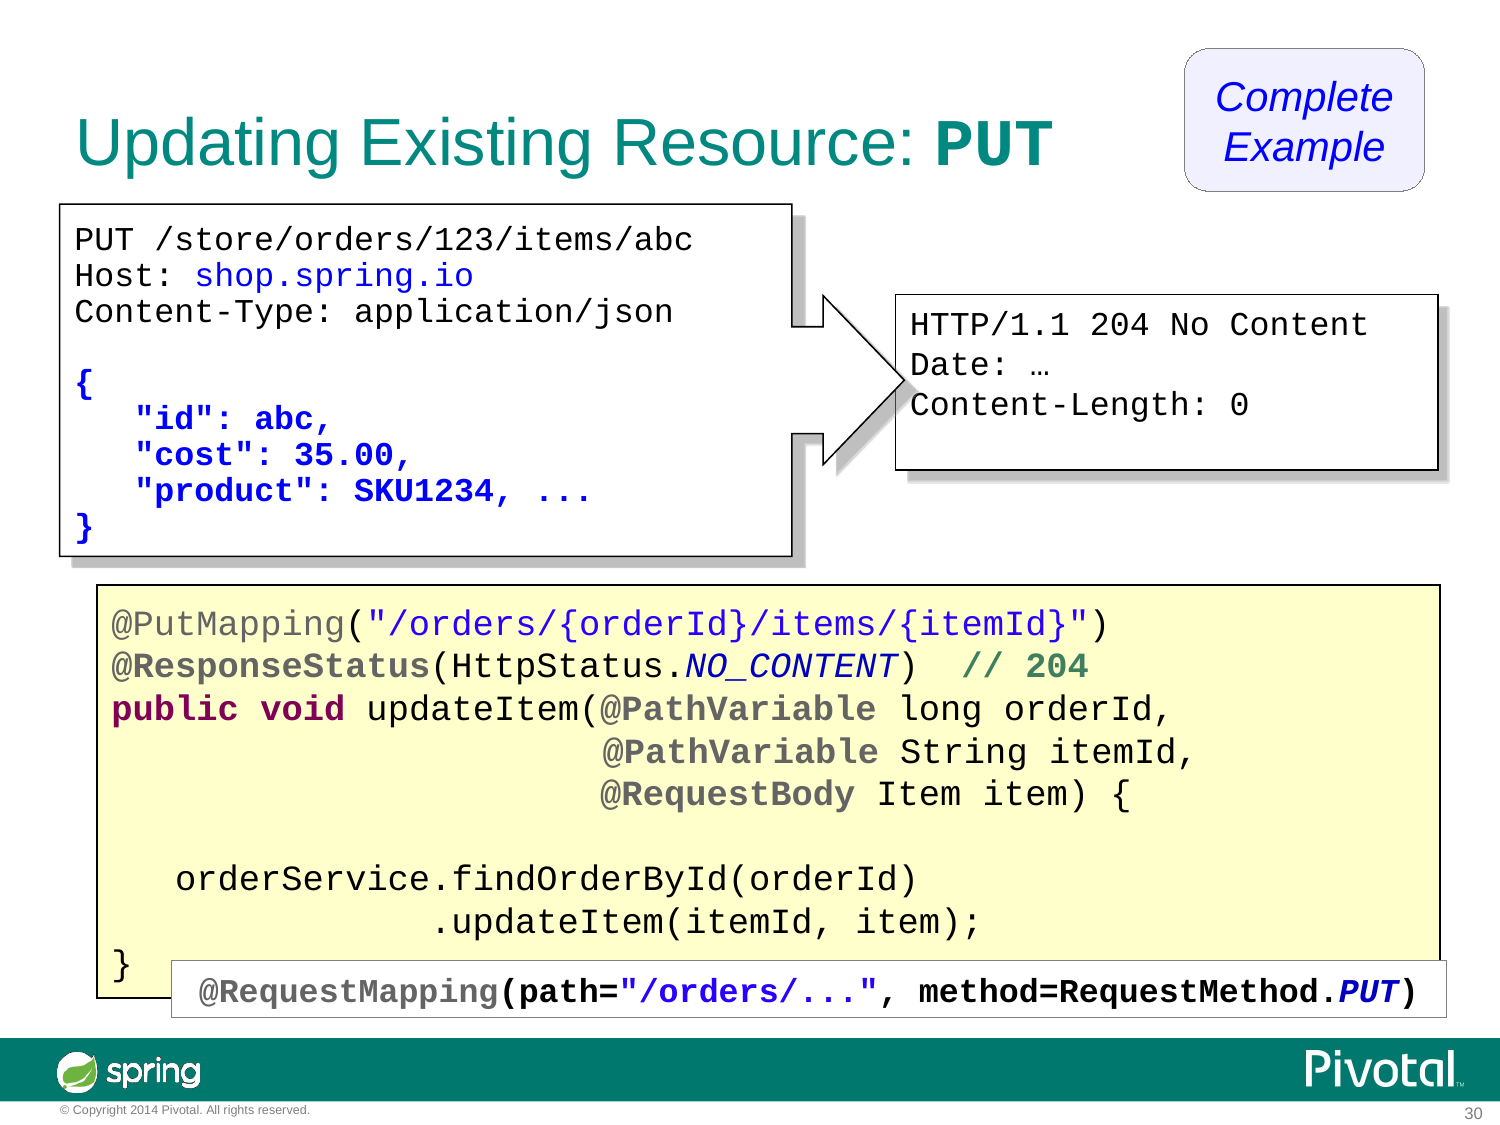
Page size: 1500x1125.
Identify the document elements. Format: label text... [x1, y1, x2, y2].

picture [32, 1041, 210, 1103]
text_box @RequestMapping(path="/orders/...", method=RequestMethod.PUT) [171, 960, 1447, 1018]
text_box HTTP/1.1 204 No Content Date: … Content-Length: 0 [895, 294, 1438, 470]
picture [1306, 1050, 1464, 1087]
text_box PUT /store/orders/123/items/abc Host: shop.spring.io Content-Type: application/json { "id": abc, "cost": 35.00, "product": SKU1234, ... } [59, 204, 905, 557]
text_box Complete Example [1184, 48, 1425, 192]
text_box @PutMapping("/orders/{orderId}/items/{itemId}") @ResponseStatus(HttpStatus.NO_CONTENT) // 204 public void updateItem(@PathVariable long orderId, @PathVariable String itemId, @RequestBody Item item) { orderService.findOrderById(orderId) .updateItem(itemId, item); } [96, 585, 1441, 998]
title Updating Existing Resource: PUT [75, 45, 1426, 233]
